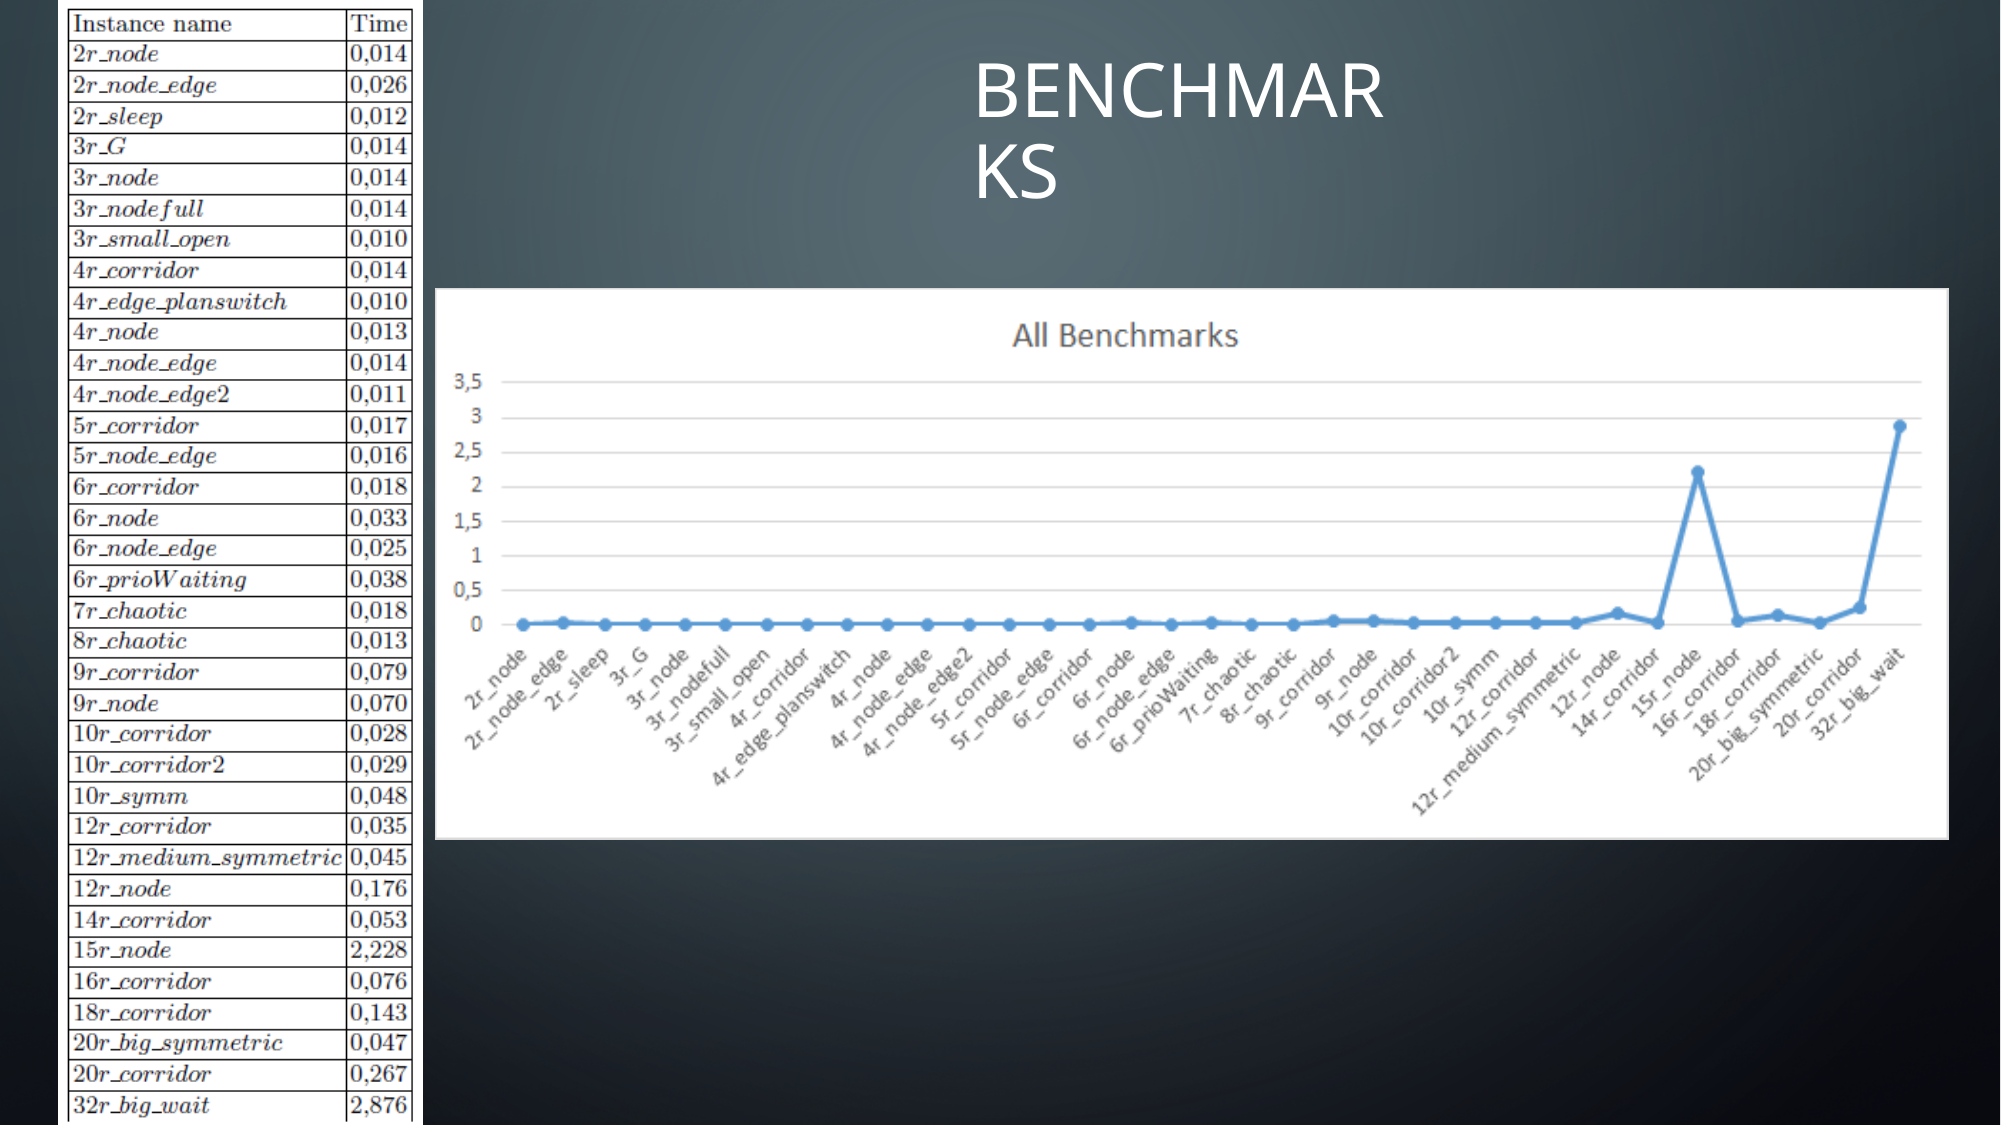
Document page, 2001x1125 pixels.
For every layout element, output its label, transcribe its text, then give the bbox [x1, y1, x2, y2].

picture [0, 0, 2001, 1125]
title Benchmarks [957, 12, 1427, 256]
